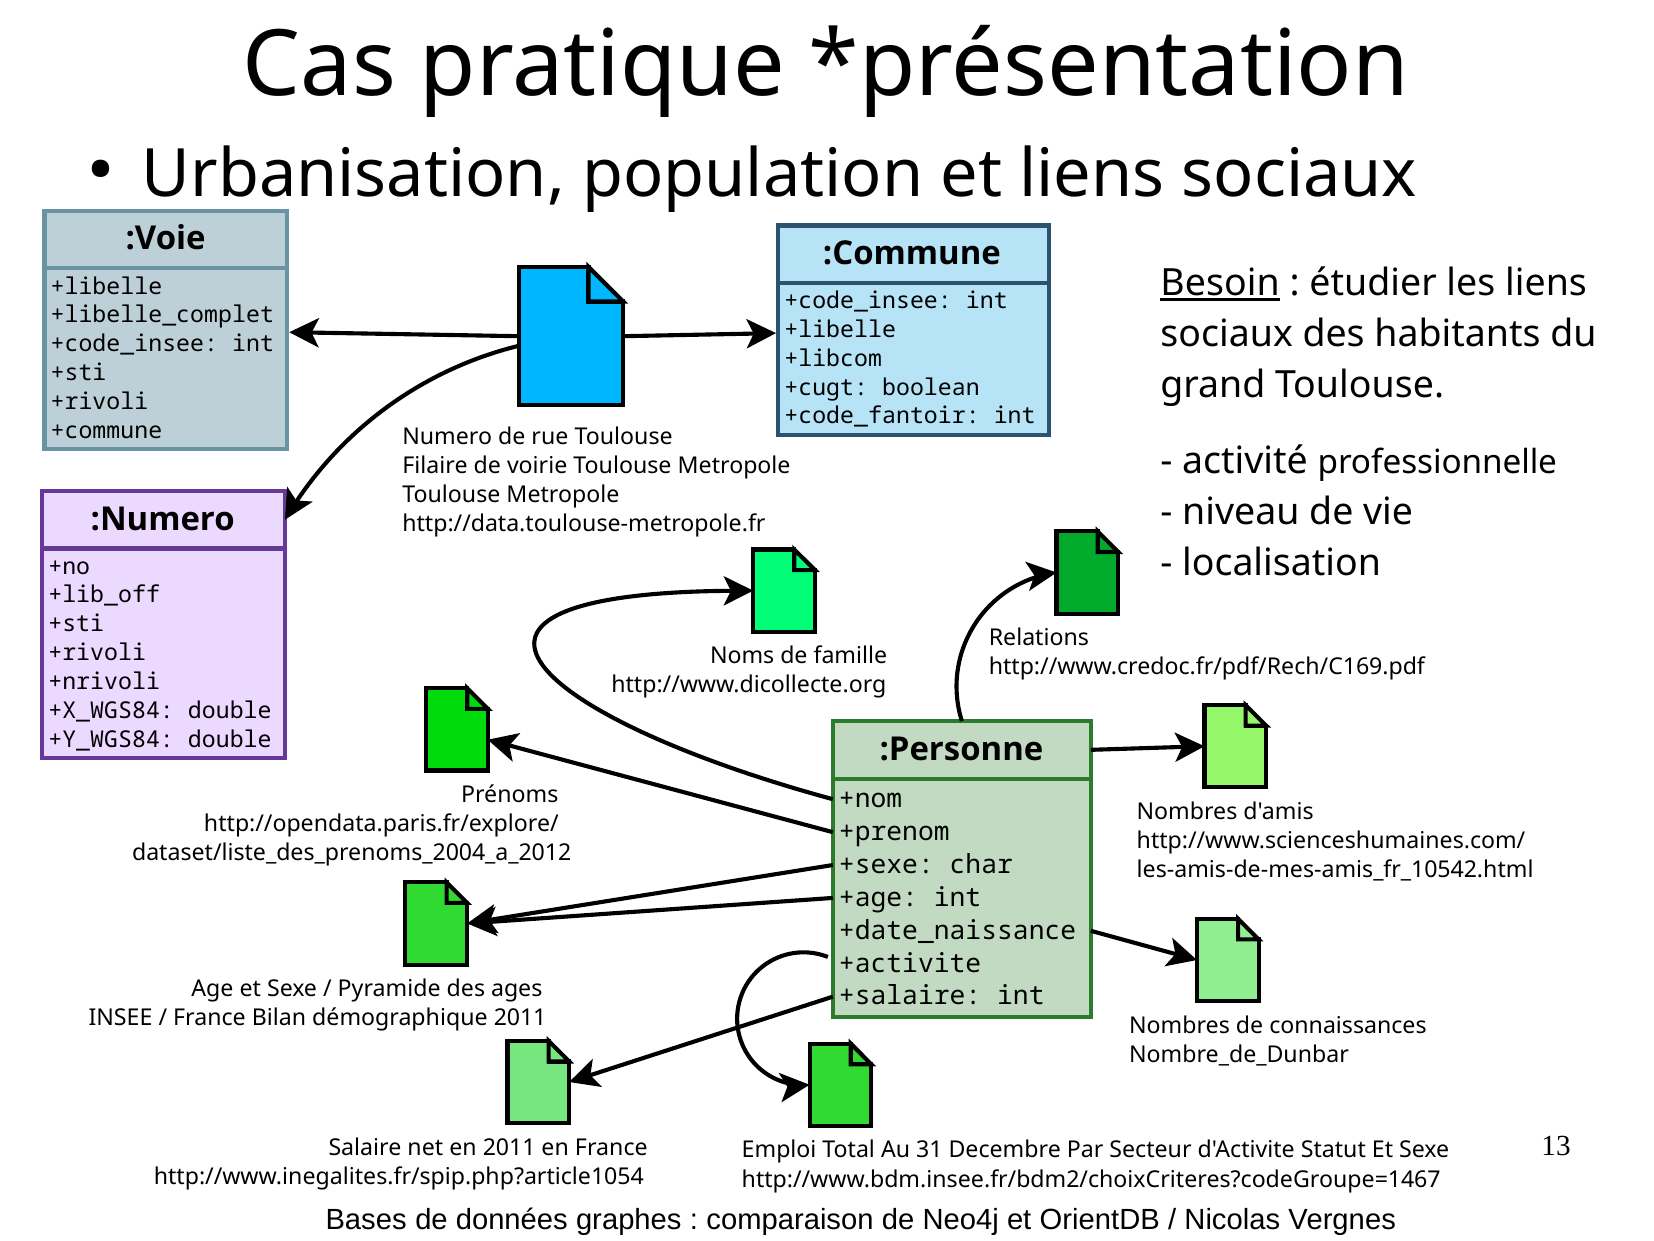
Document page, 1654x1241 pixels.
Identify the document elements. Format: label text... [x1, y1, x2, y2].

picture [35, 197, 1571, 1209]
title Cas pratique *présentation [82, 6, 1571, 114]
text_box Besoin : étudier les liens sociaux des habitants du grand Toulouse. - activité professionnelle - niveau de vie - localisation [1145, 248, 1630, 662]
text_box Bases de données graphes : comparaison de Neo4j et OrientDB / Nicolas Vergnes [310, 1195, 1414, 1241]
list Urbanisation, population et liens sociaux [70, 124, 1560, 197]
